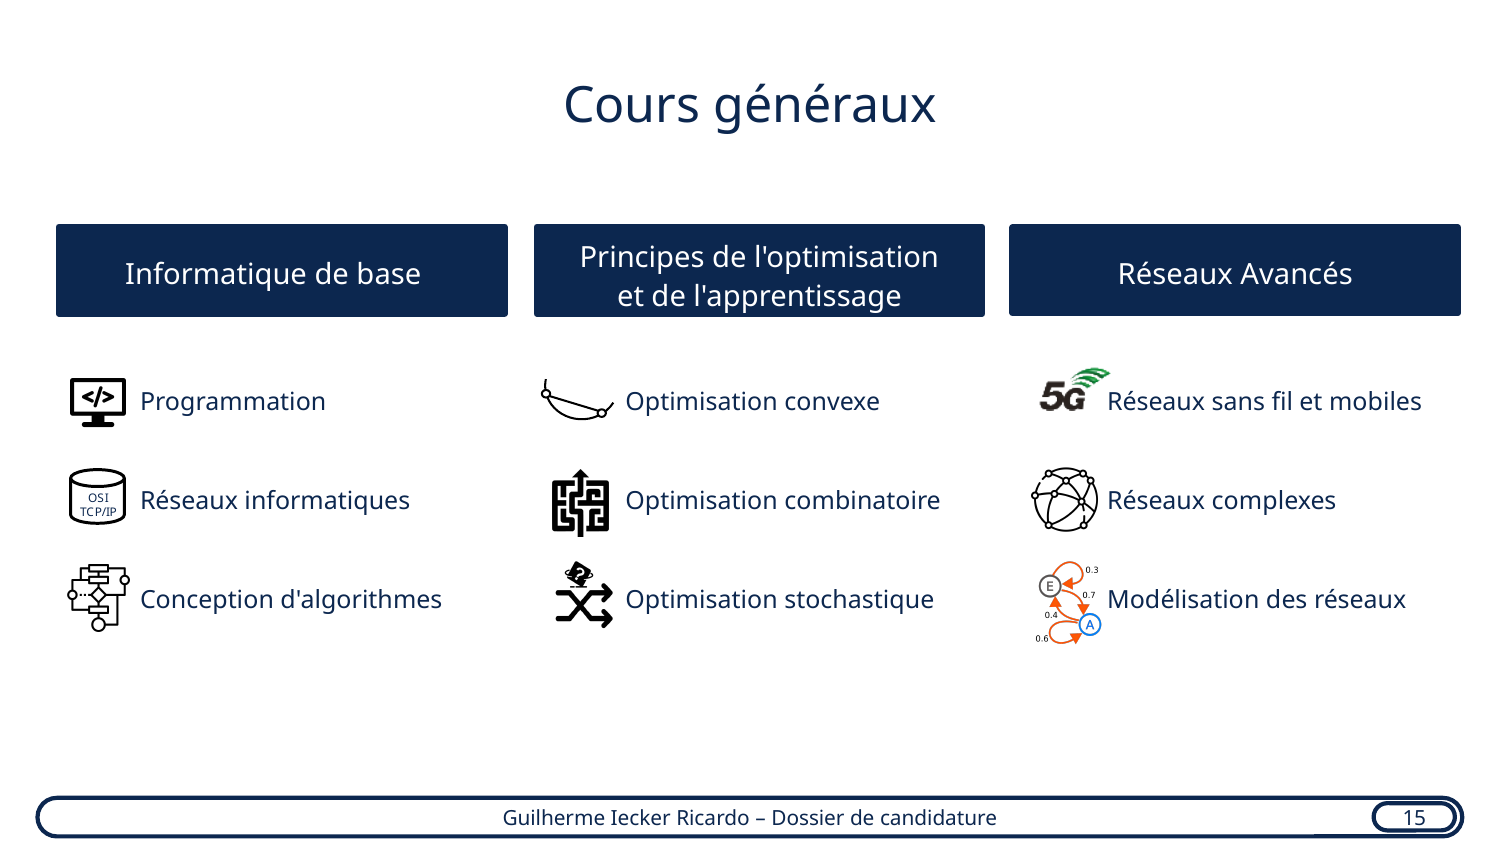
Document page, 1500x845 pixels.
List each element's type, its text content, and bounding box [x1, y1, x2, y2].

picture [70, 374, 126, 431]
picture [554, 557, 614, 638]
picture [69, 468, 128, 537]
text_box Réseaux Avancés [1063, 245, 1407, 295]
text_box [536, 226, 983, 314]
text_box Principes de l'optimisation et de l'apprentissage [551, 228, 968, 312]
picture [1026, 362, 1123, 411]
text_box Informatique de base [110, 245, 454, 295]
picture [1031, 466, 1098, 533]
picture [65, 564, 132, 632]
text_box Réseaux sans fil et mobiles Réseaux complexes Modélisation des réseaux [1053, 374, 1500, 624]
text_box [1012, 227, 1459, 313]
picture [1024, 556, 1121, 653]
title Cours généraux [230, 57, 1270, 213]
picture [540, 378, 615, 421]
picture [552, 469, 609, 537]
text_box [58, 226, 505, 314]
text_box Programmation Réseaux informatiques Conception d'algorithmes [86, 374, 537, 723]
text_box Optimisation convexe Optimisation combinatoire Optimisation stochastique [572, 374, 1023, 624]
text_box Guilherme Iecker Ricardo – Dossier de candidature [37, 797, 1463, 837]
